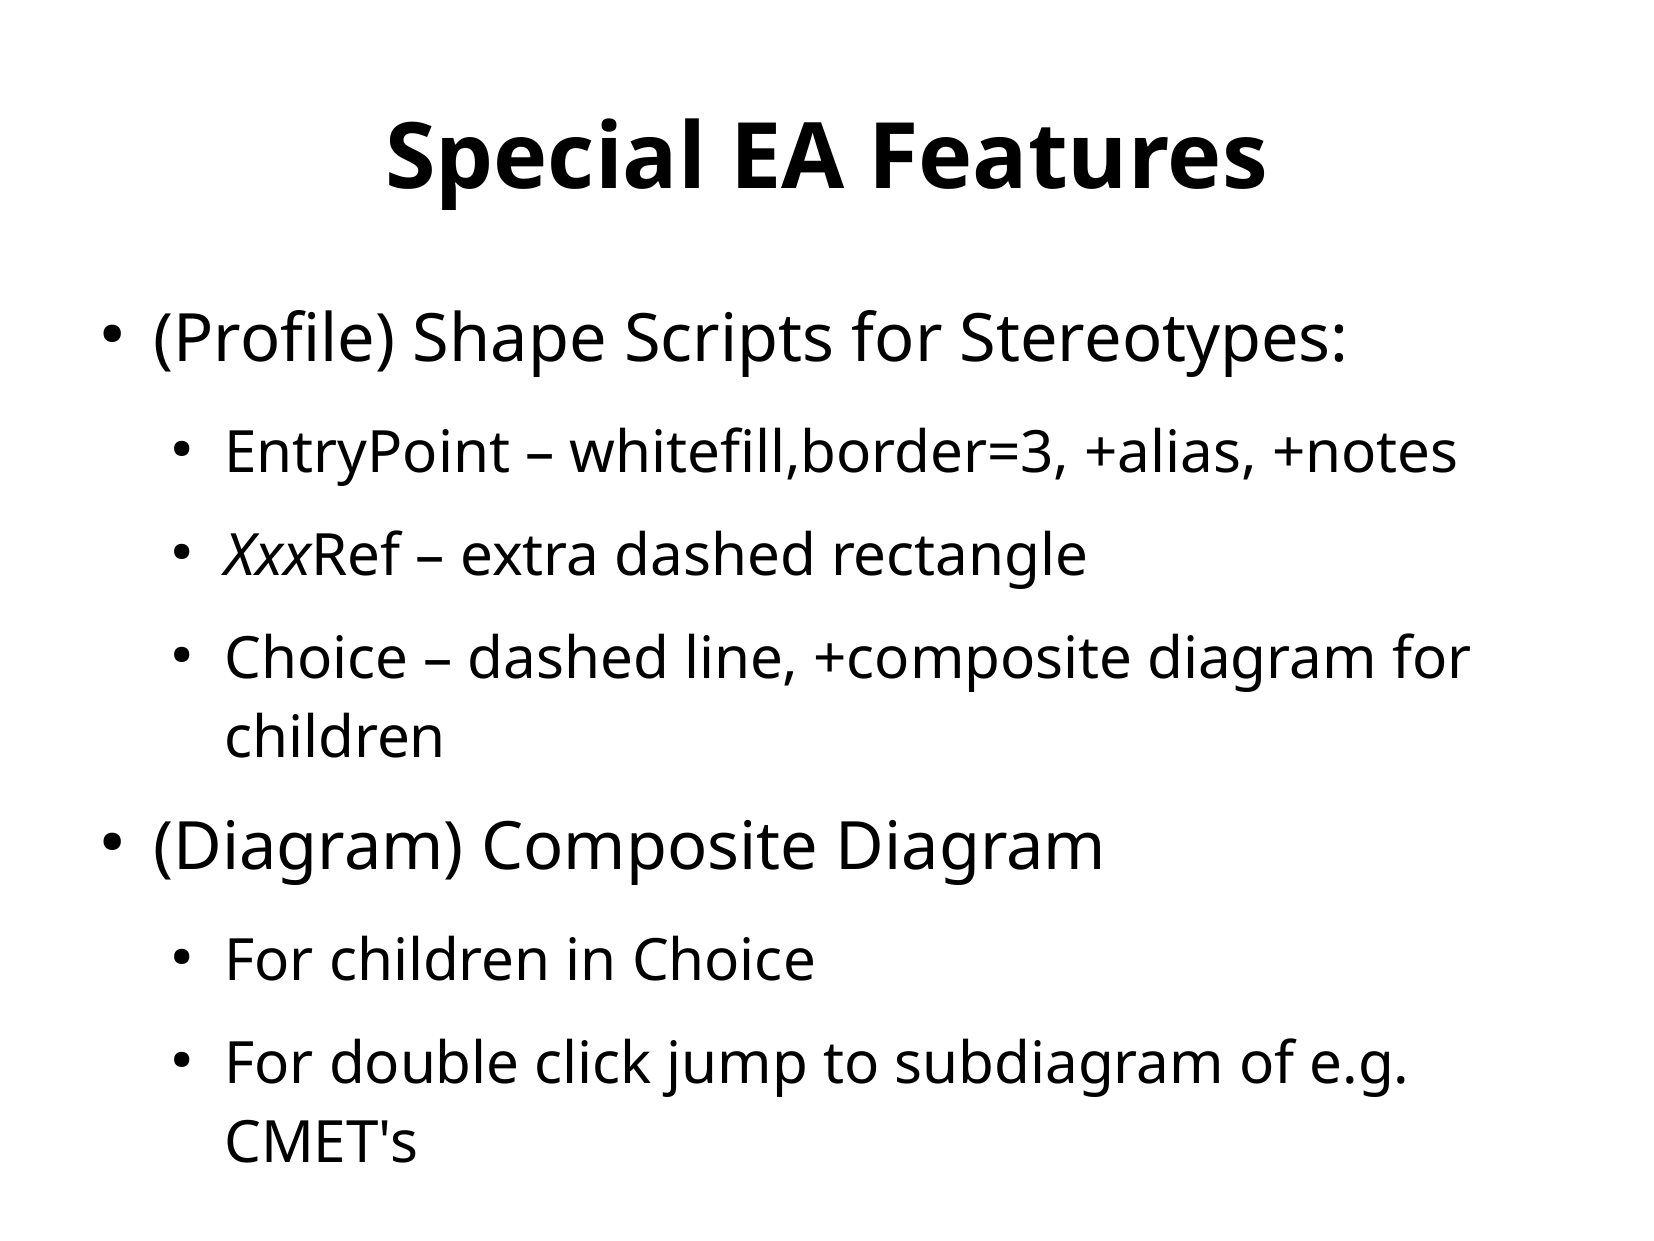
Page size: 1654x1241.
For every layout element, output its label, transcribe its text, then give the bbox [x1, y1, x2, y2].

list (Profile) Shape Scripts for Stereotypes: EntryPoint – whitefill,border=3, +alias, +notes XxxRef – extra dashed rectangle Choice – dashed line, +composite diagram for children (Diagram) Composite Diagram For children in Choice For double click jump to subdiagram of e.g. CMET's [82, 290, 1571, 1010]
title Special EA Features [82, 49, 1571, 257]
